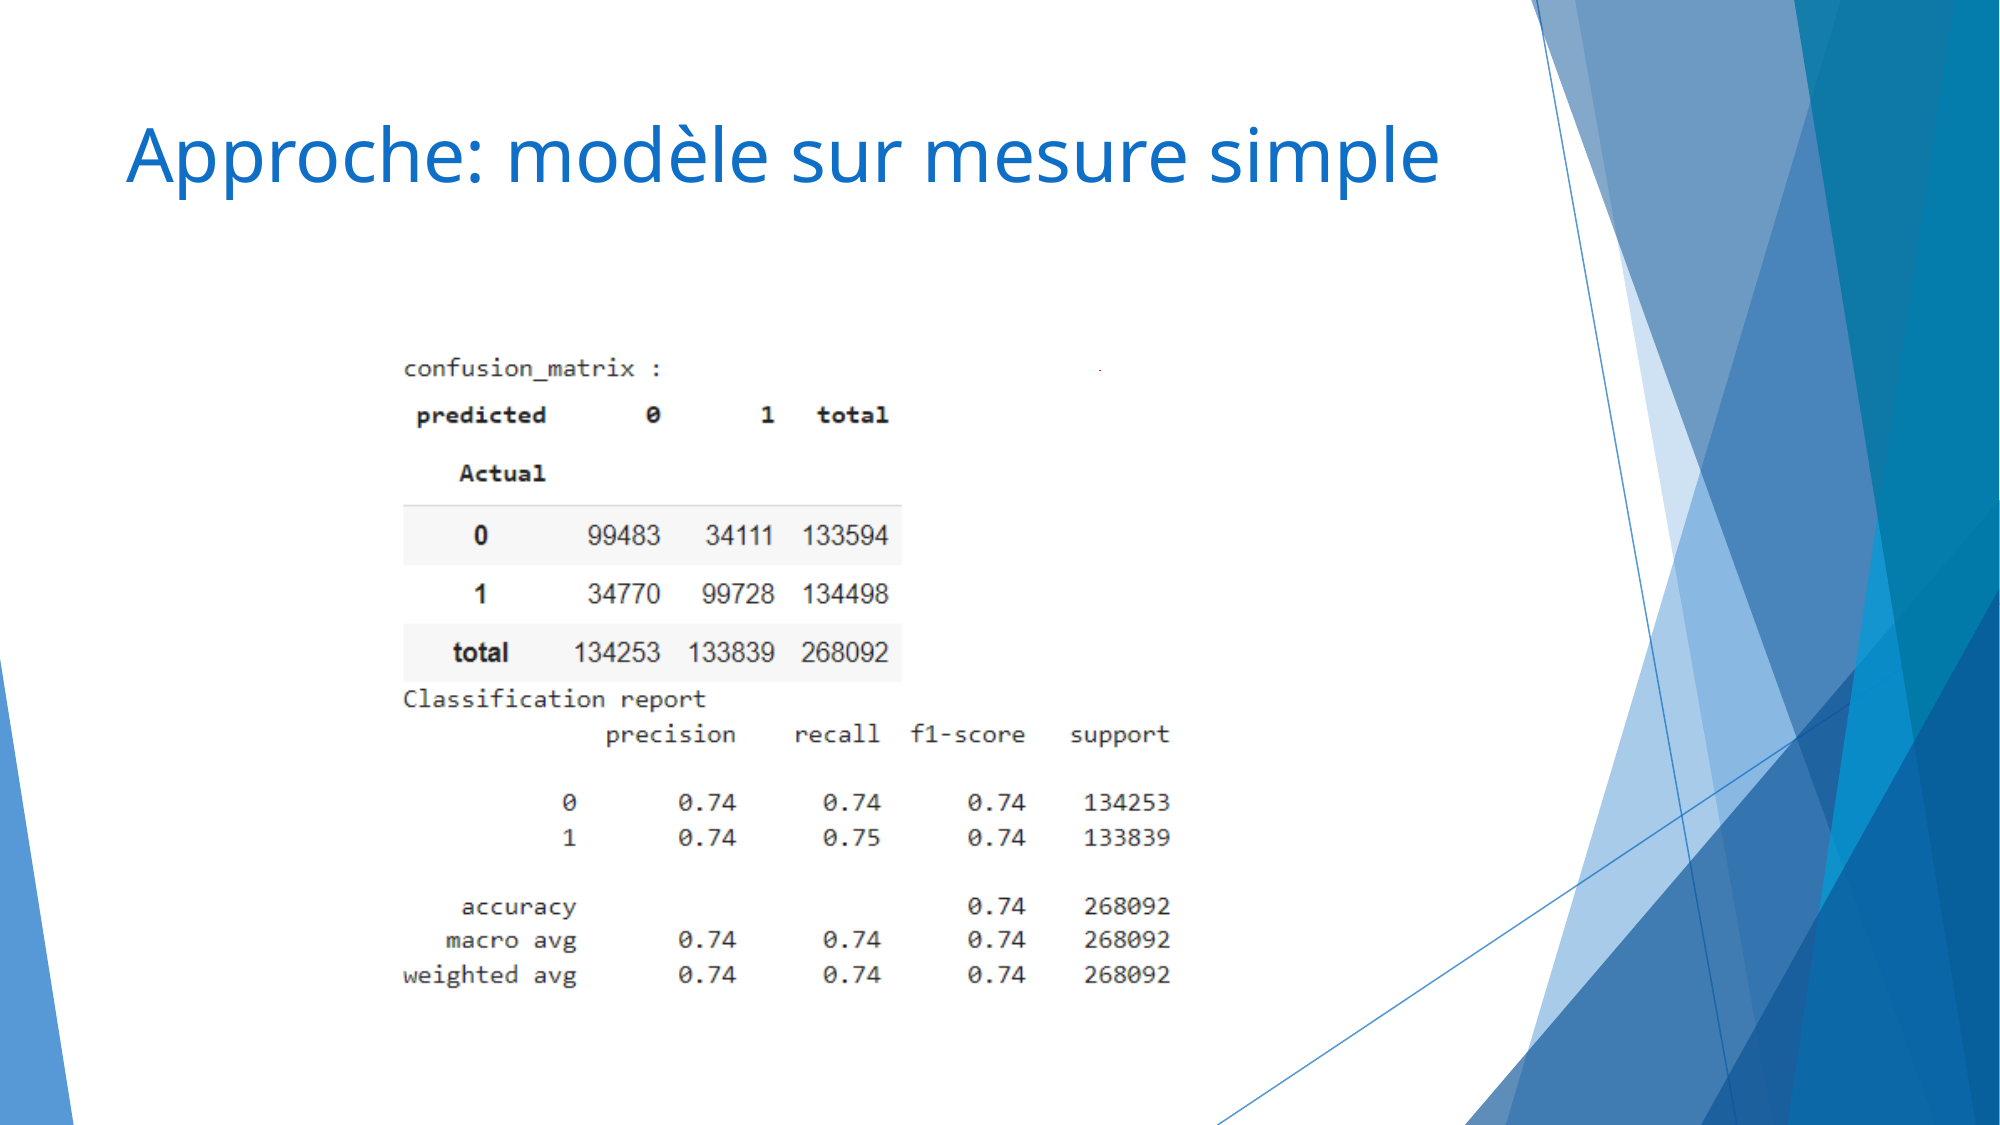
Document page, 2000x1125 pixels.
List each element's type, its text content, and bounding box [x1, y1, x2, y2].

picture [320, 328, 1210, 1026]
title Approche: modèle sur mesure simple [111, 99, 1521, 317]
